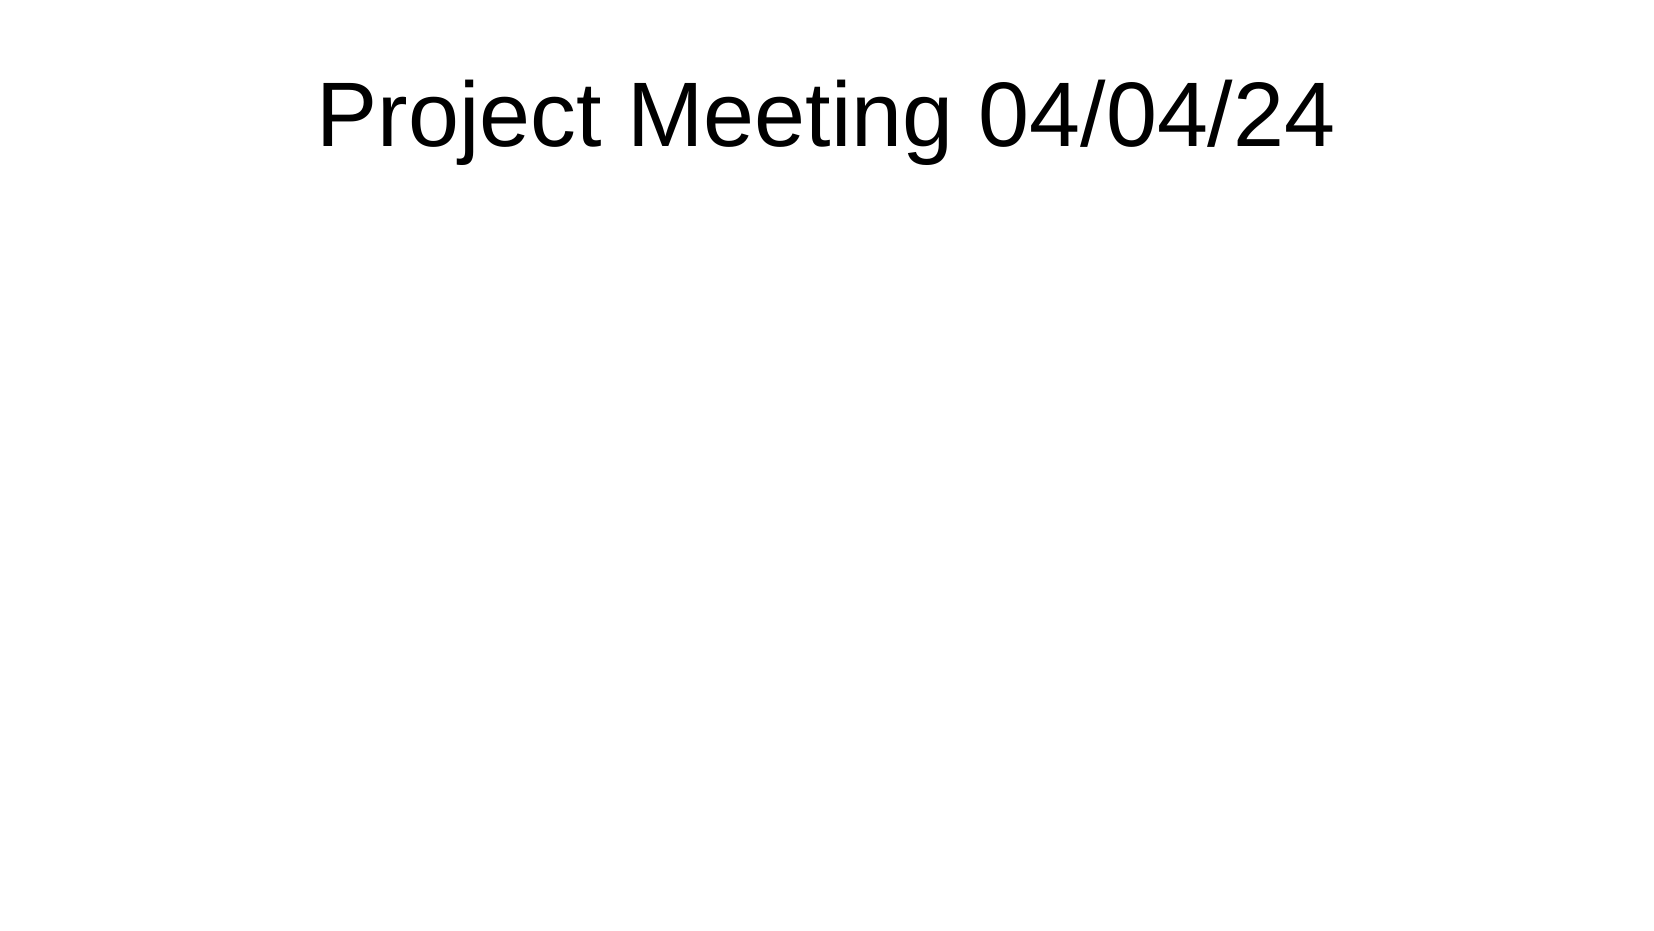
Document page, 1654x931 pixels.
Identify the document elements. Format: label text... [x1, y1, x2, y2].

title Project Meeting 04/04/24 [82, 37, 1571, 193]
